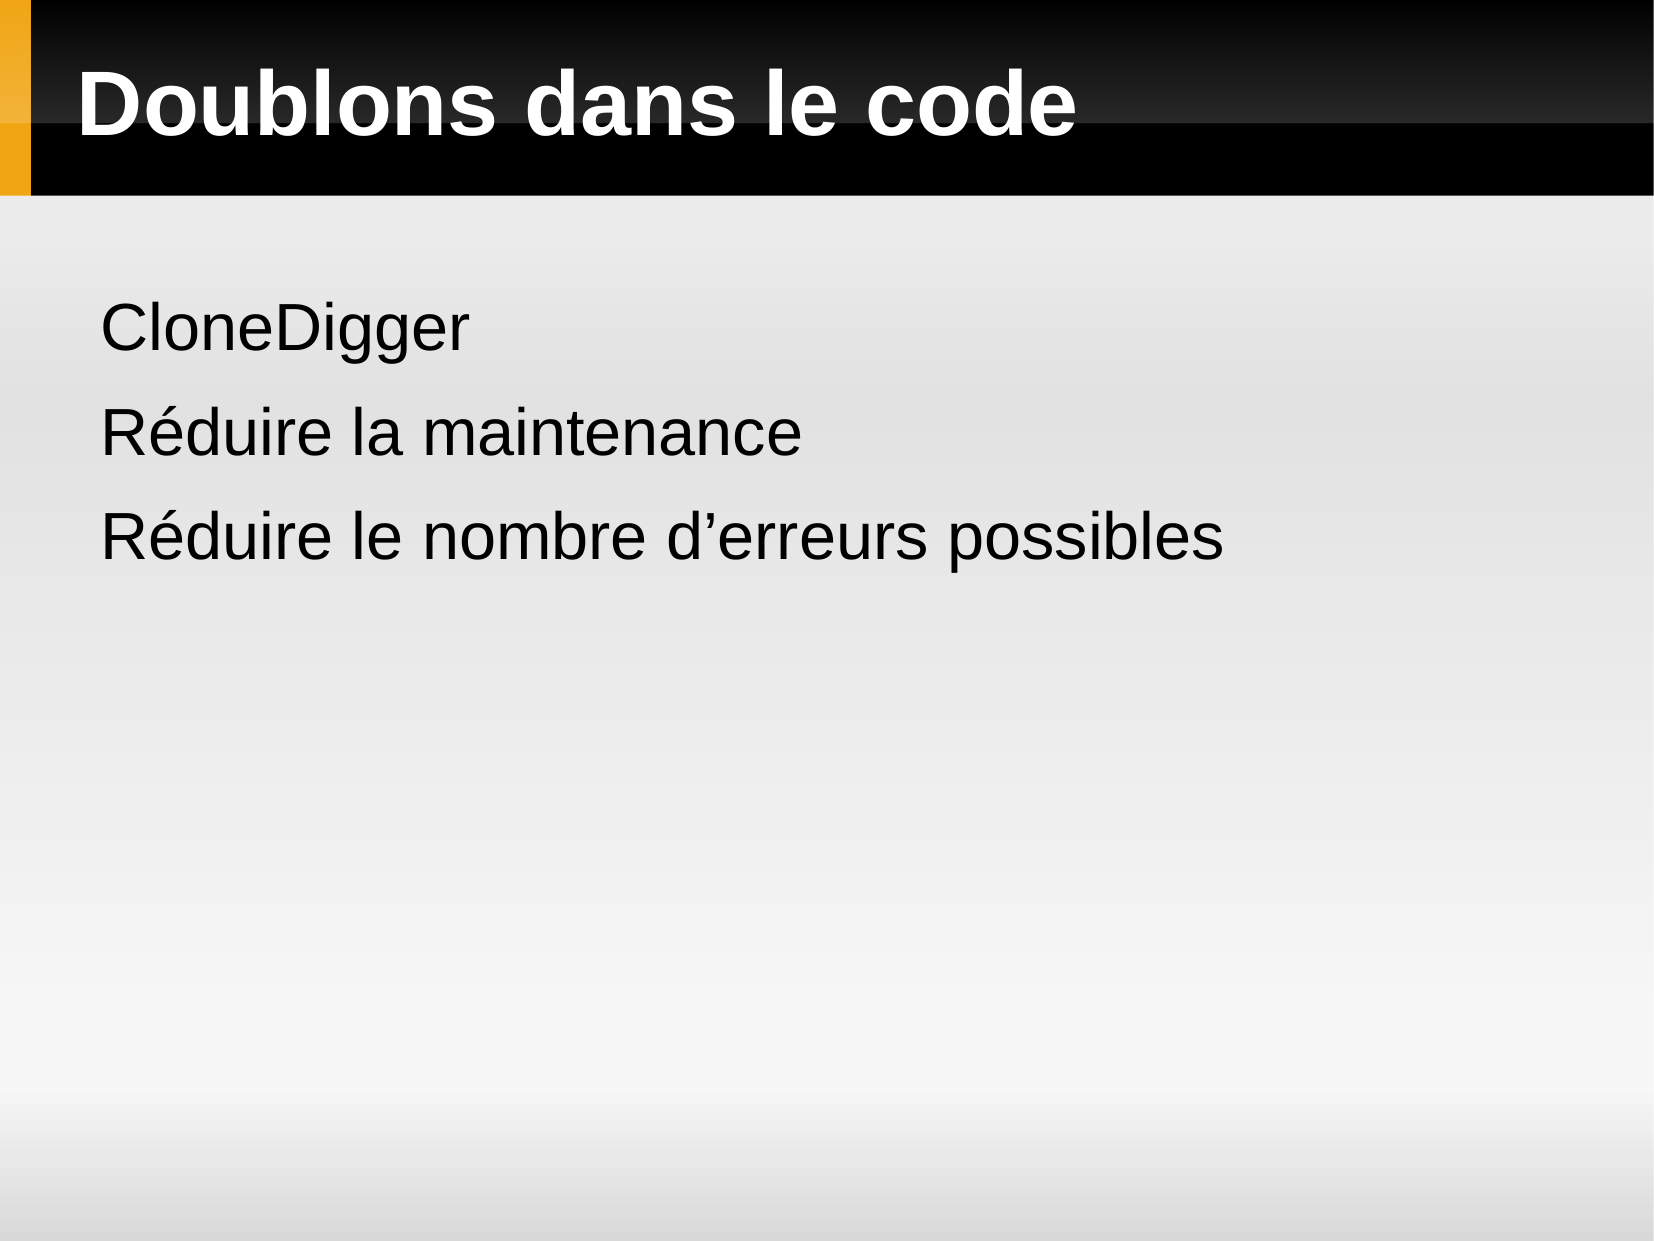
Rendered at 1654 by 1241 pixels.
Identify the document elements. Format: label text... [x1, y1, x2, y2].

picture [0, 0, 1654, 1241]
title Doublons dans le code [76, 7, 1565, 200]
list CloneDigger Réduire la maintenance Réduire le nombre d’erreurs possibles [82, 290, 1571, 1094]
